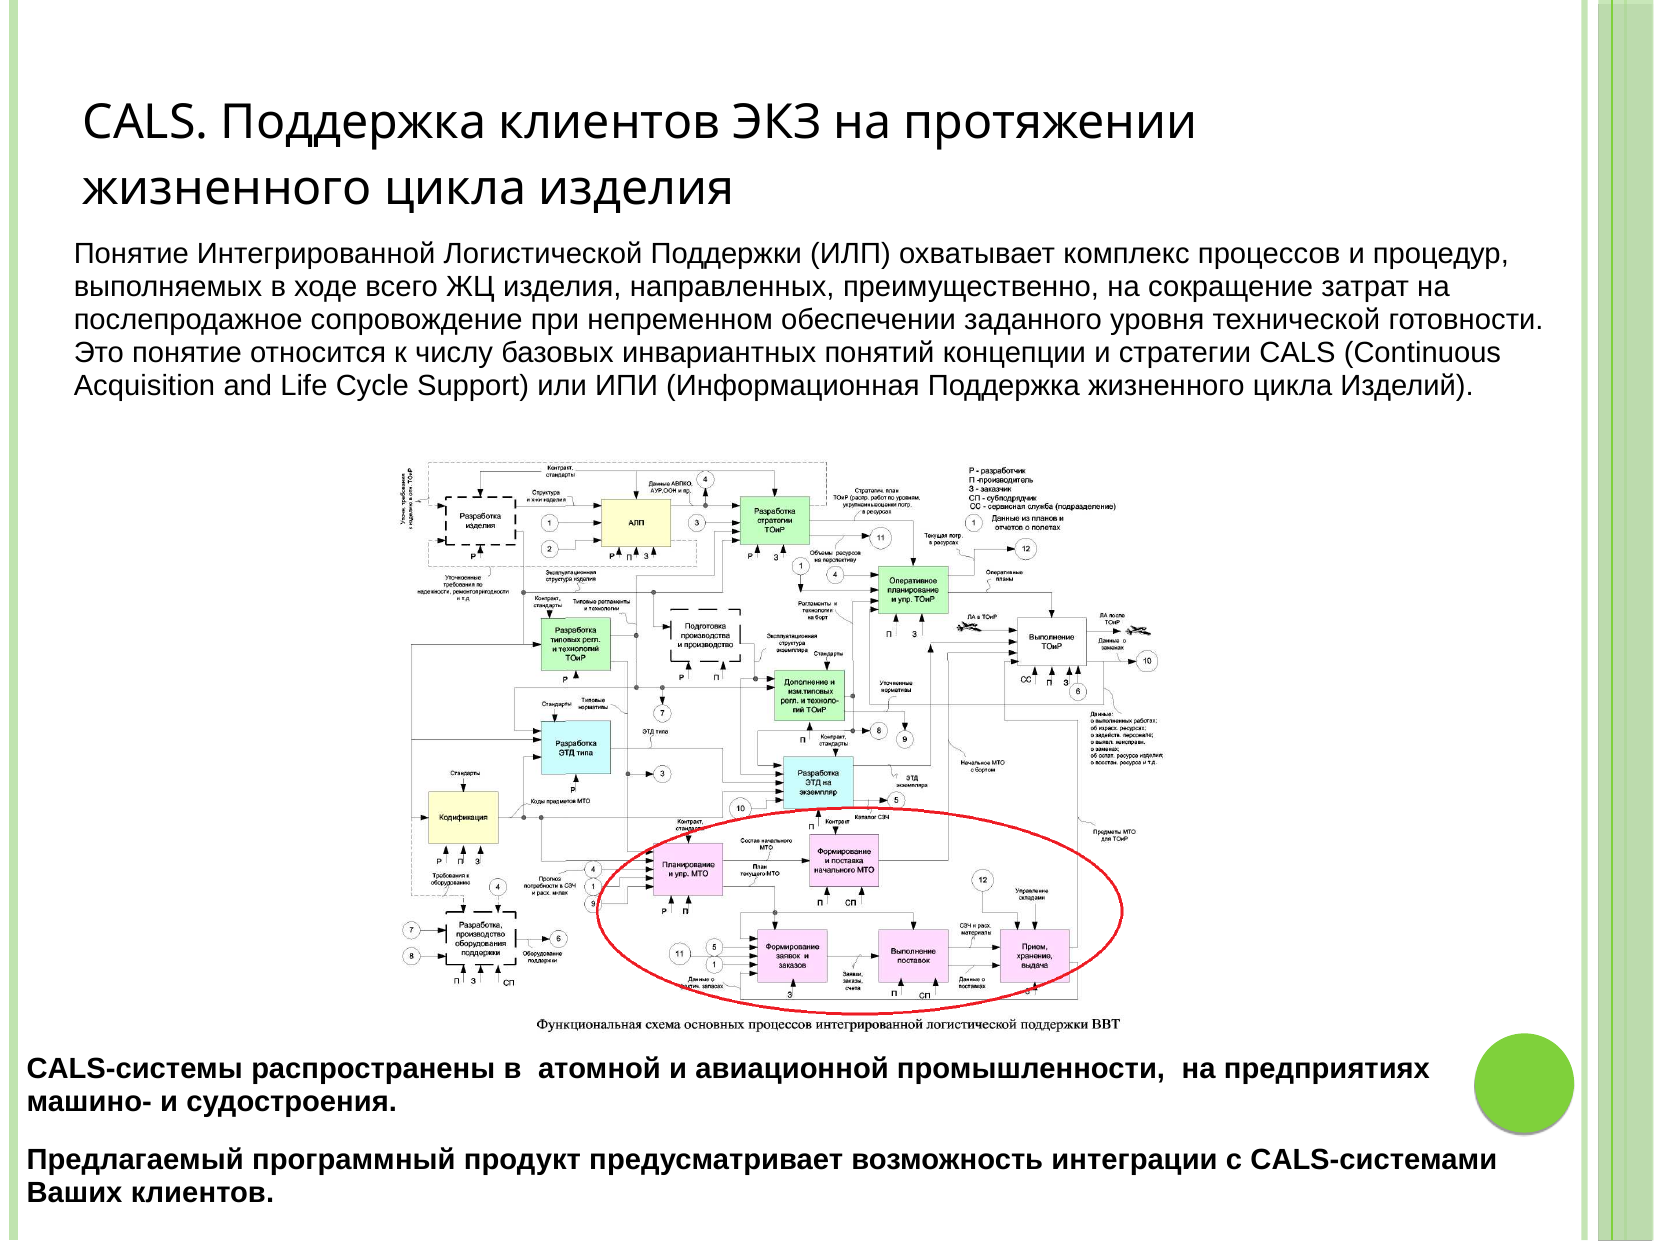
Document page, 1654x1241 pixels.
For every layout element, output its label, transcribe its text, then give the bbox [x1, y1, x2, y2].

text_box Понятие Интегрированной Логистической Поддержки (ИЛП) охватывает комплекс процессов и процедур, выполняемых в ходе всего ЖЦ изделия, направленных, преимущественно, на сокращение затрат на послепродажное сопровождение при непременном обеспечении заданного уровня технической готовности. Это понятие относится к числу базовых инвариантных понятий концепции и стратегии CALS (Continuous Acquisition and Life Cycle Support) или ИПИ (Информационная Поддержка жизненного цикла Изделий). [59, 230, 1571, 467]
picture [354, 413, 1229, 1045]
text_box CALS-системы распространены в атомной и авиационной промышленности, на предприятиях машино- и судостроения. Предлагаемый программный продукт предусматривает возможность интеграции с CALS-системами Ваших клиентов. [11, 1045, 1524, 1217]
title CALS. Поддержка клиентов ЭКЗ на протяжении жизненного цикла изделия [82, 49, 1433, 230]
